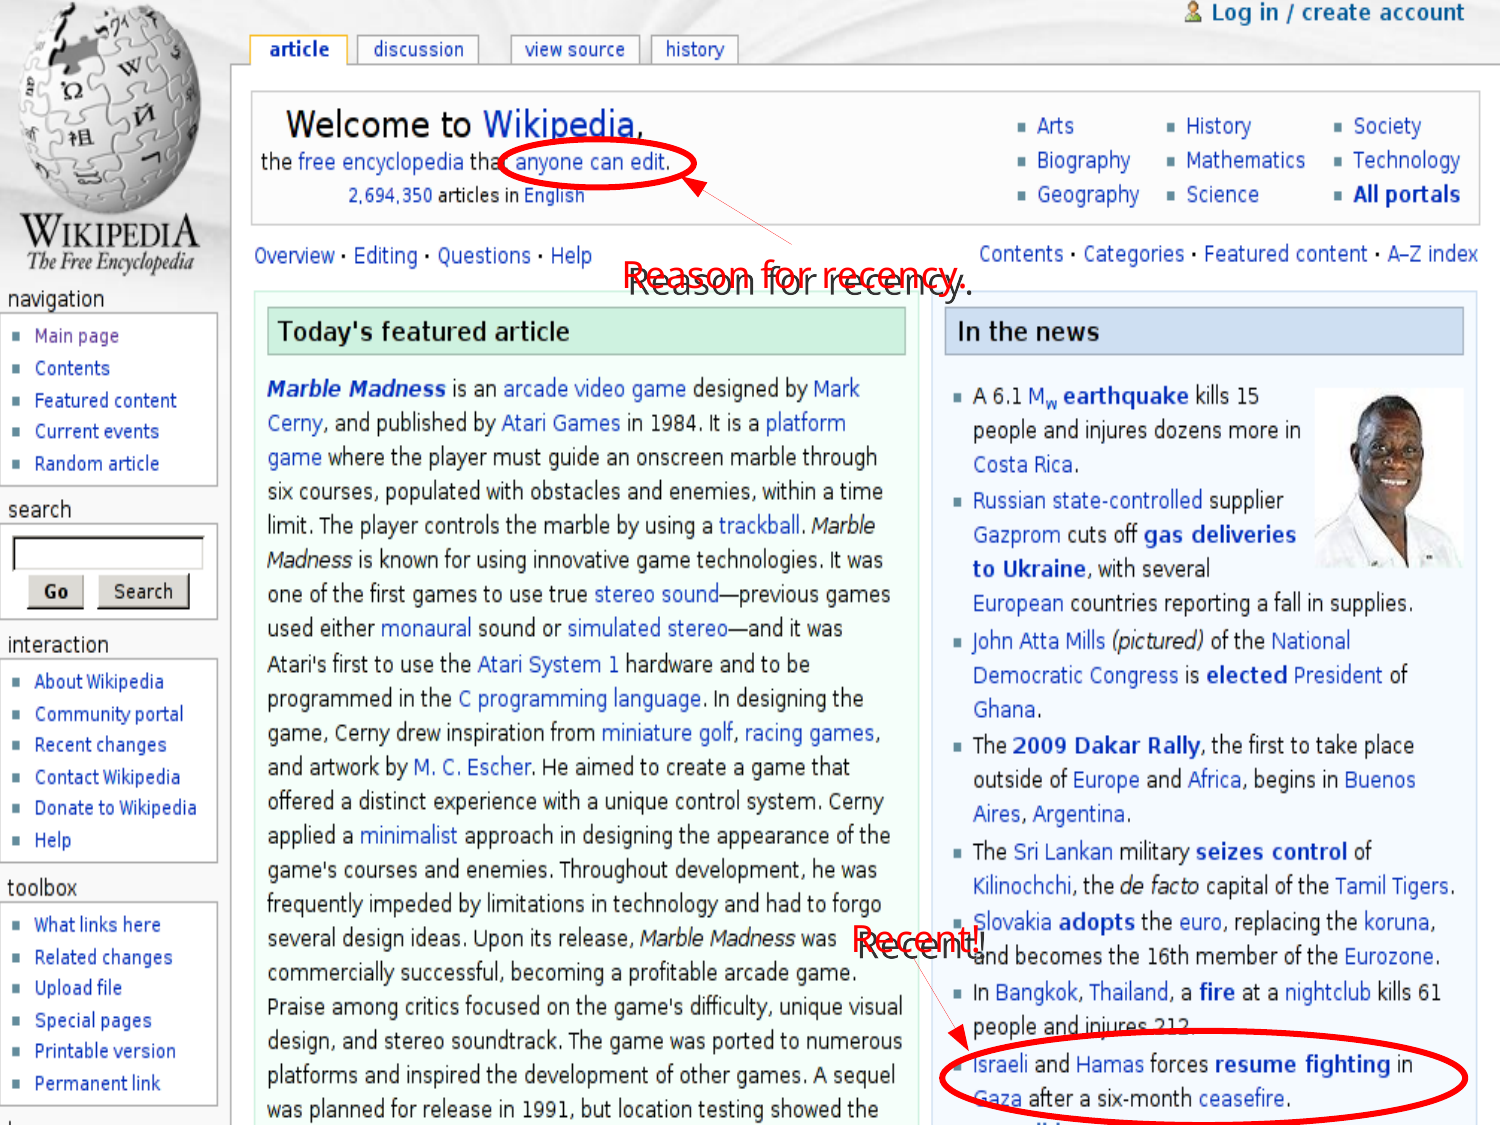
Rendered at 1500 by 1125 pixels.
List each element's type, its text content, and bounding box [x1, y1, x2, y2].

text_box Reason for recency. [606, 243, 1011, 304]
picture [0, 0, 1500, 1125]
picture [946, 1034, 1462, 1122]
text_box Recent! [835, 908, 1012, 968]
